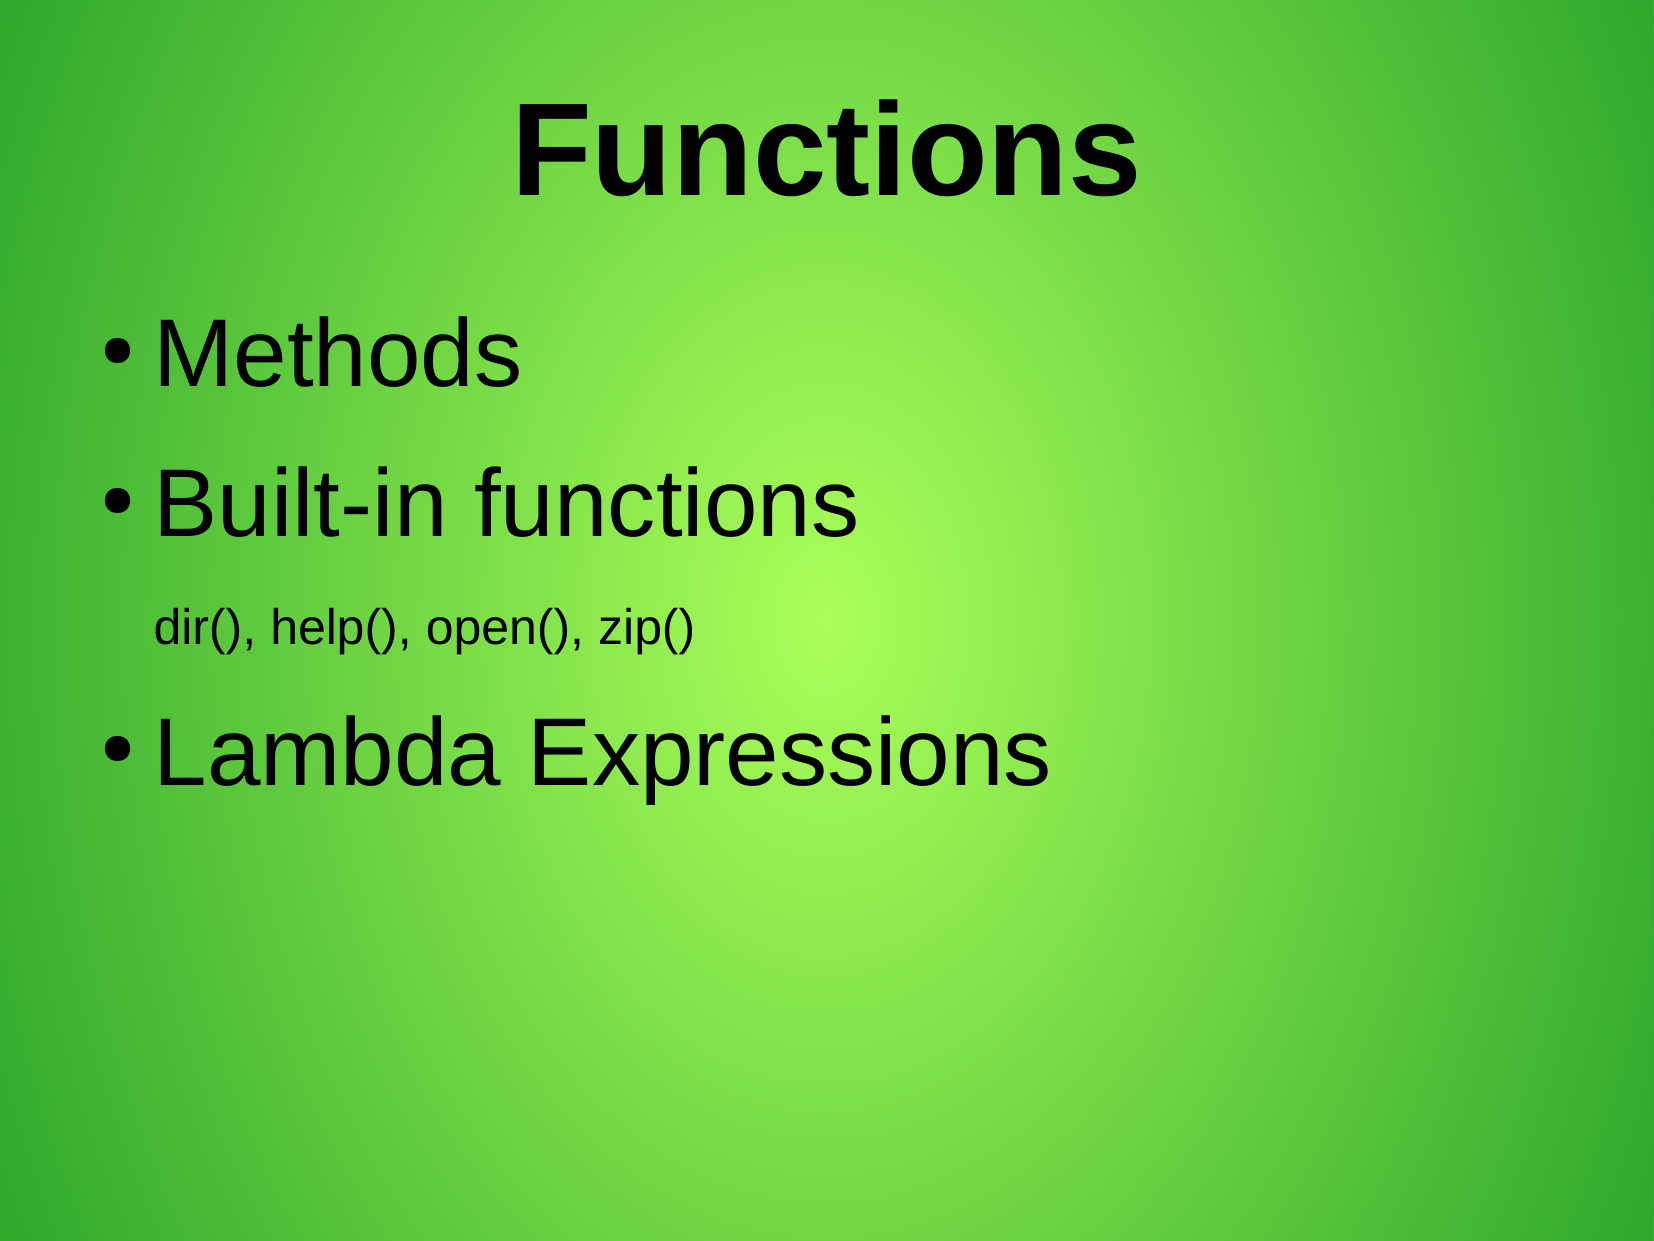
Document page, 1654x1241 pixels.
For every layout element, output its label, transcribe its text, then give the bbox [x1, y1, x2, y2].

title Functions [82, 47, 1571, 252]
list Methods Built-in functions dir(), help(), open(), zip() Lambda Expressions [82, 299, 1571, 1019]
